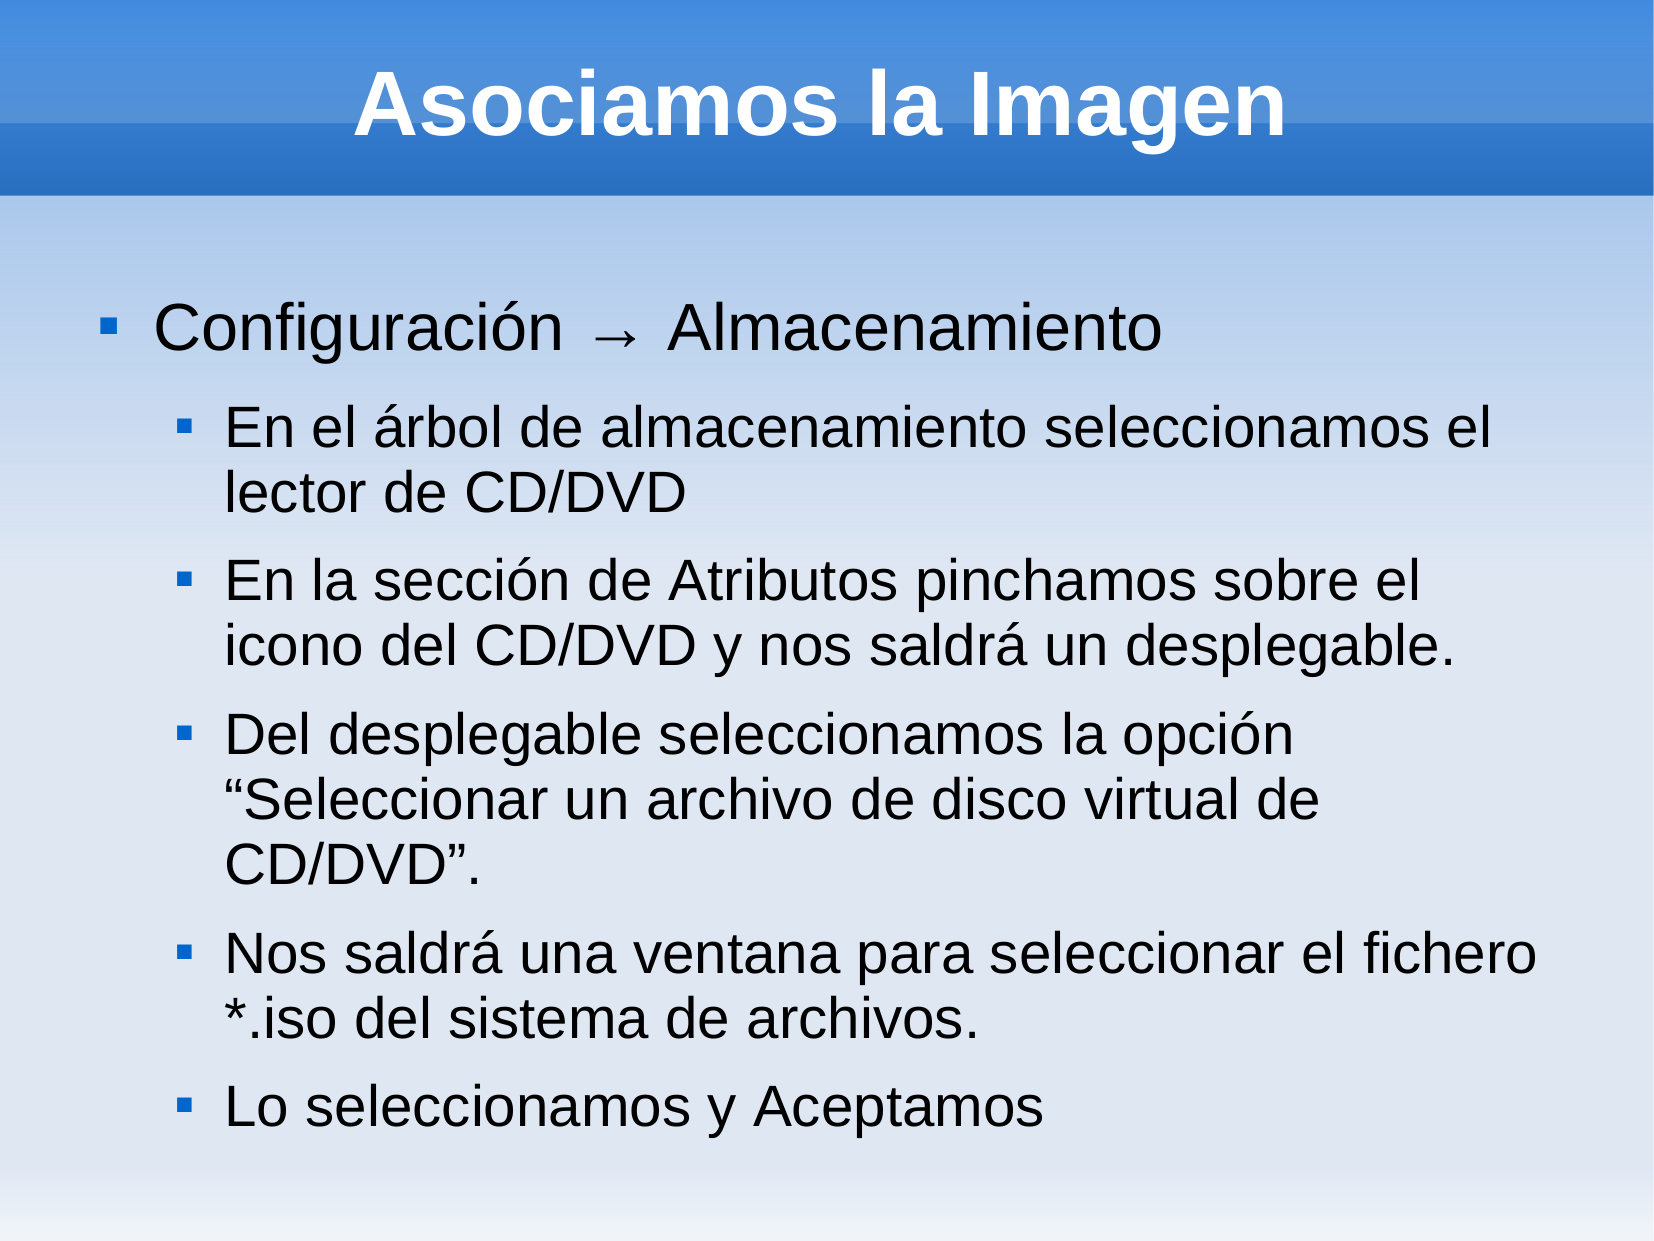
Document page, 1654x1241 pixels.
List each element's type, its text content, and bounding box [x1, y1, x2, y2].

list Configuración → Almacenamiento En el árbol de almacenamiento seleccionamos el lector de CD/DVD En la sección de Atributos pinchamos sobre el icono del CD/DVD y nos saldrá un desplegable. Del desplegable seleccionamos la opción “Seleccionar un archivo de disco virtual de CD/DVD”. Nos saldrá una ventana para seleccionar el fichero *.iso del sistema de archivos. Lo seleccionamos y Aceptamos [82, 290, 1571, 1142]
picture [0, 0, 1654, 1241]
title Asociamos la Imagen [76, 0, 1565, 208]
